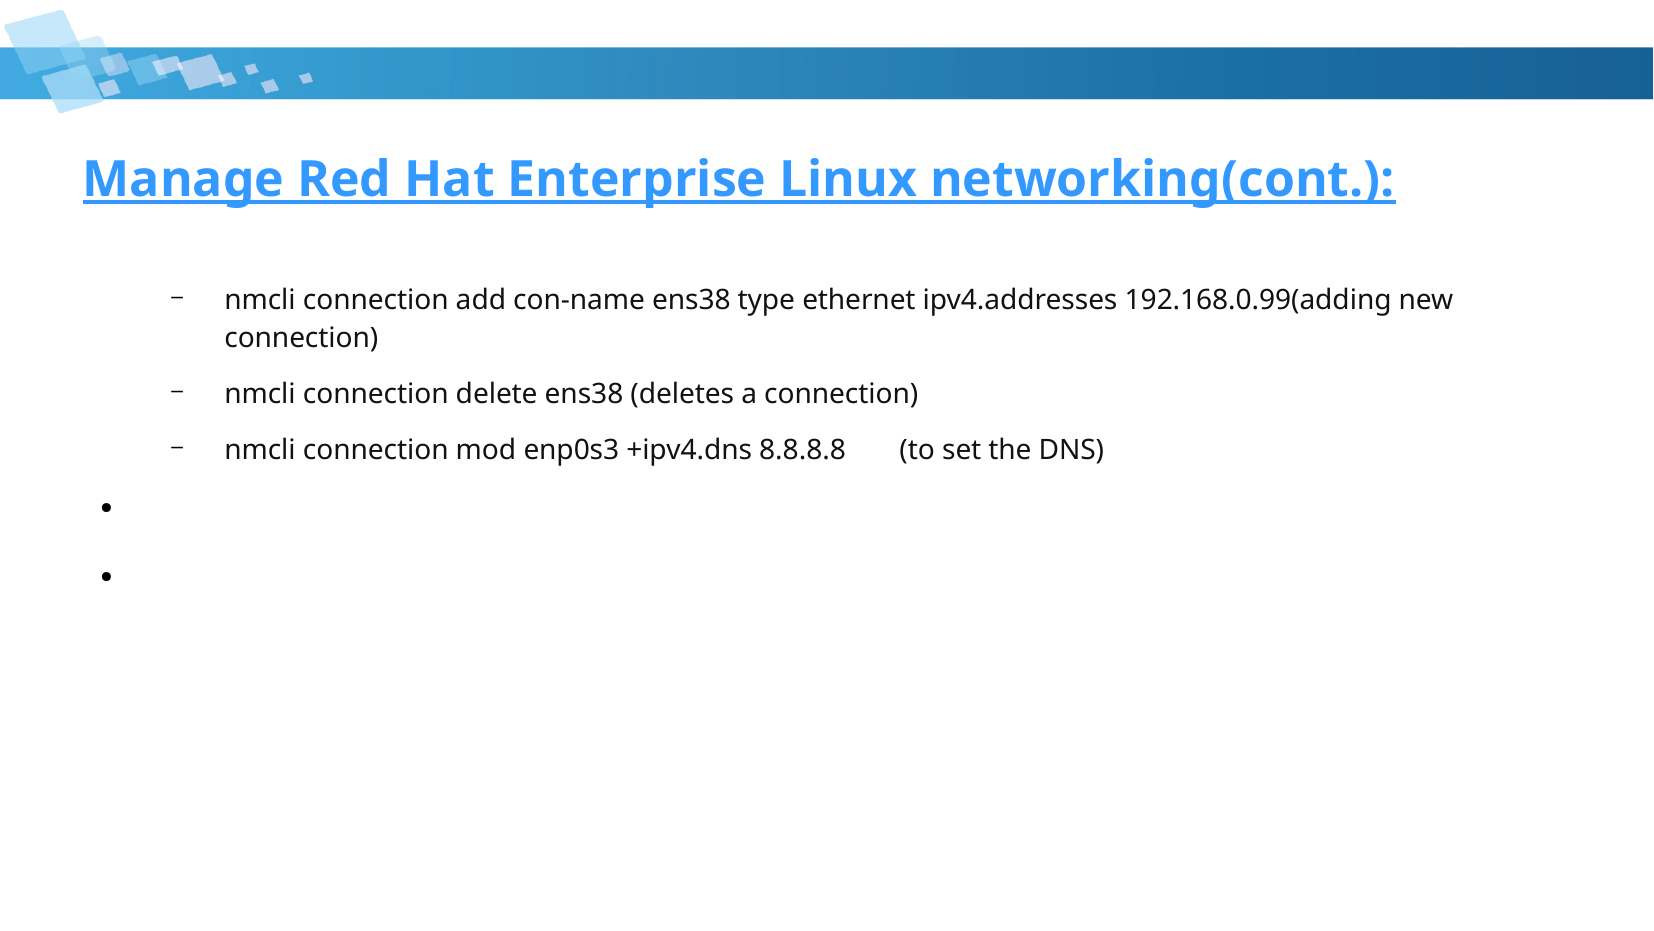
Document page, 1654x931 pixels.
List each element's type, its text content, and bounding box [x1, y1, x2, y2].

picture [0, 0, 1653, 929]
title Manage Red Hat Enterprise Linux networking(cont.): [82, 99, 1571, 255]
list nmcli connection add con-name ens38 type ethernet ipv4.addresses 192.168.0.99(adding new connection) nmcli connection delete ens38 (deletes a connection) nmcli connection mod enp0s3 +ipv4.dns 8.8.8.8 (to set the DNS) [82, 279, 1571, 820]
